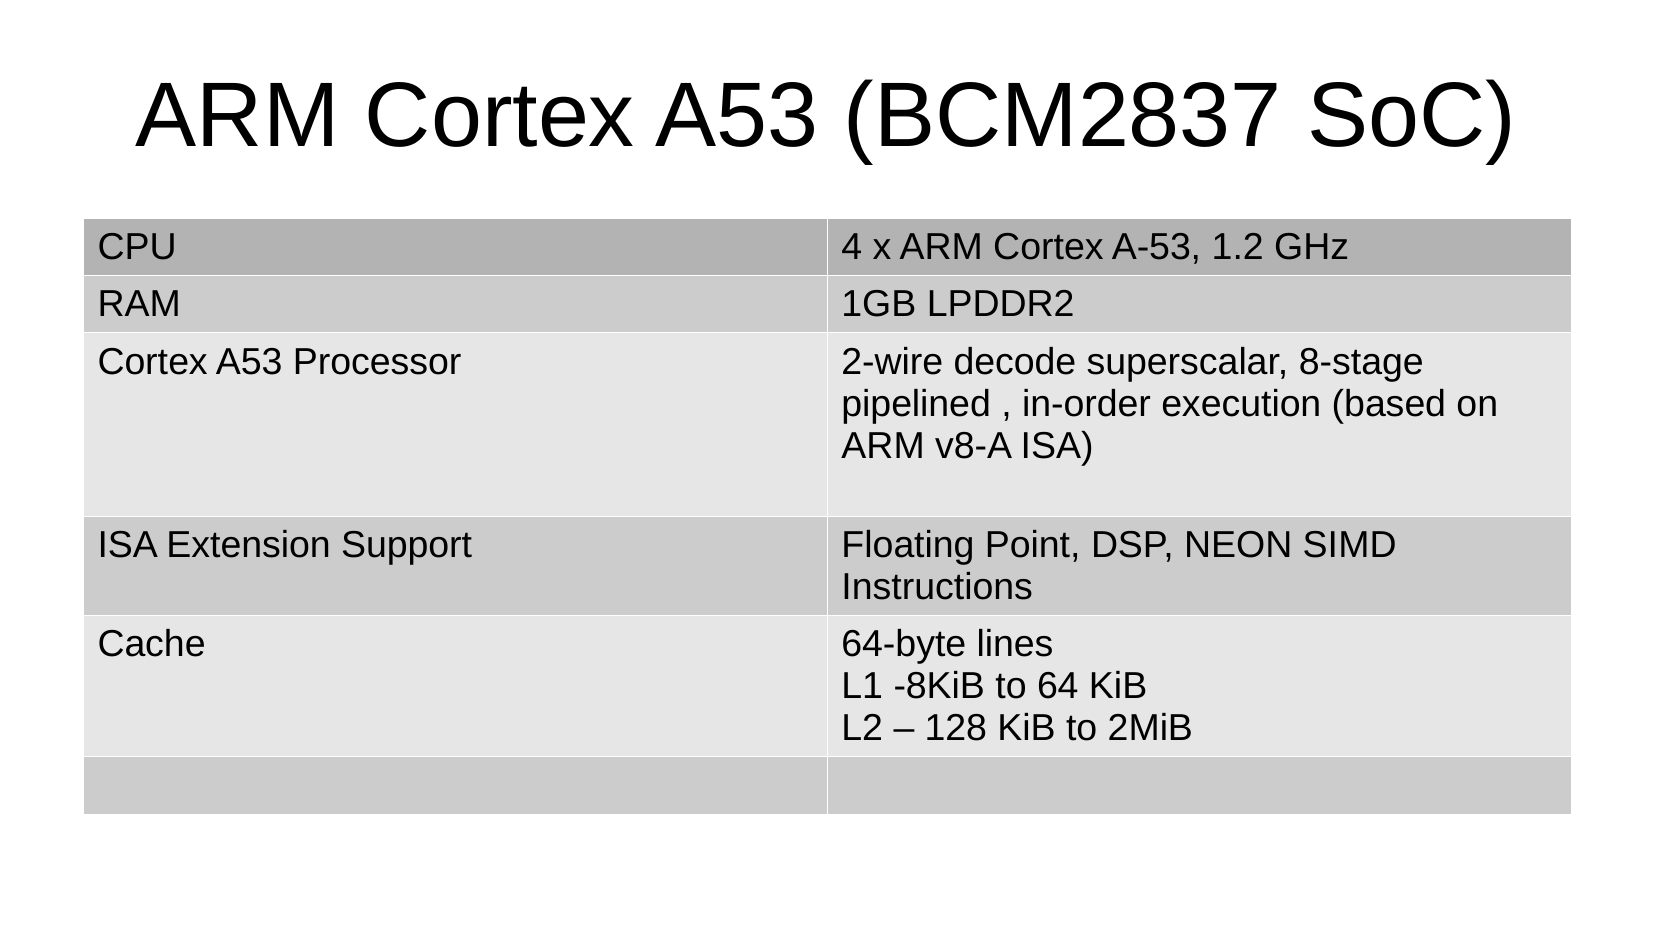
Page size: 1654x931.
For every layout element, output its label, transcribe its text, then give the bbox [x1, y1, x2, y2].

table_cell 64-byte lines L1 -8KiB to 64 KiB L2 – 128 KiB to 2MiB [828, 616, 1571, 756]
table_cell Cache [84, 616, 827, 756]
table_cell [828, 757, 1571, 814]
title ARM Cortex A53 (BCM2837 SoC) [82, 37, 1571, 193]
table_cell Floating Point, DSP, NEON SIMD Instructions [828, 517, 1571, 615]
table_cell RAM [84, 276, 827, 332]
table_cell Cortex A53 Processor [84, 333, 827, 516]
table_cell 1GB LPDDR2 [828, 276, 1571, 332]
table_cell 2-wire decode superscalar, 8-stage pipelined , in-order execution (based on ARM v8-A ISA) [828, 333, 1571, 516]
table_cell [84, 757, 827, 814]
table_header 4 x ARM Cortex A-53, 1.2 GHz [828, 219, 1571, 275]
table_header CPU [84, 219, 827, 275]
table_cell ISA Extension Support [84, 517, 827, 615]
